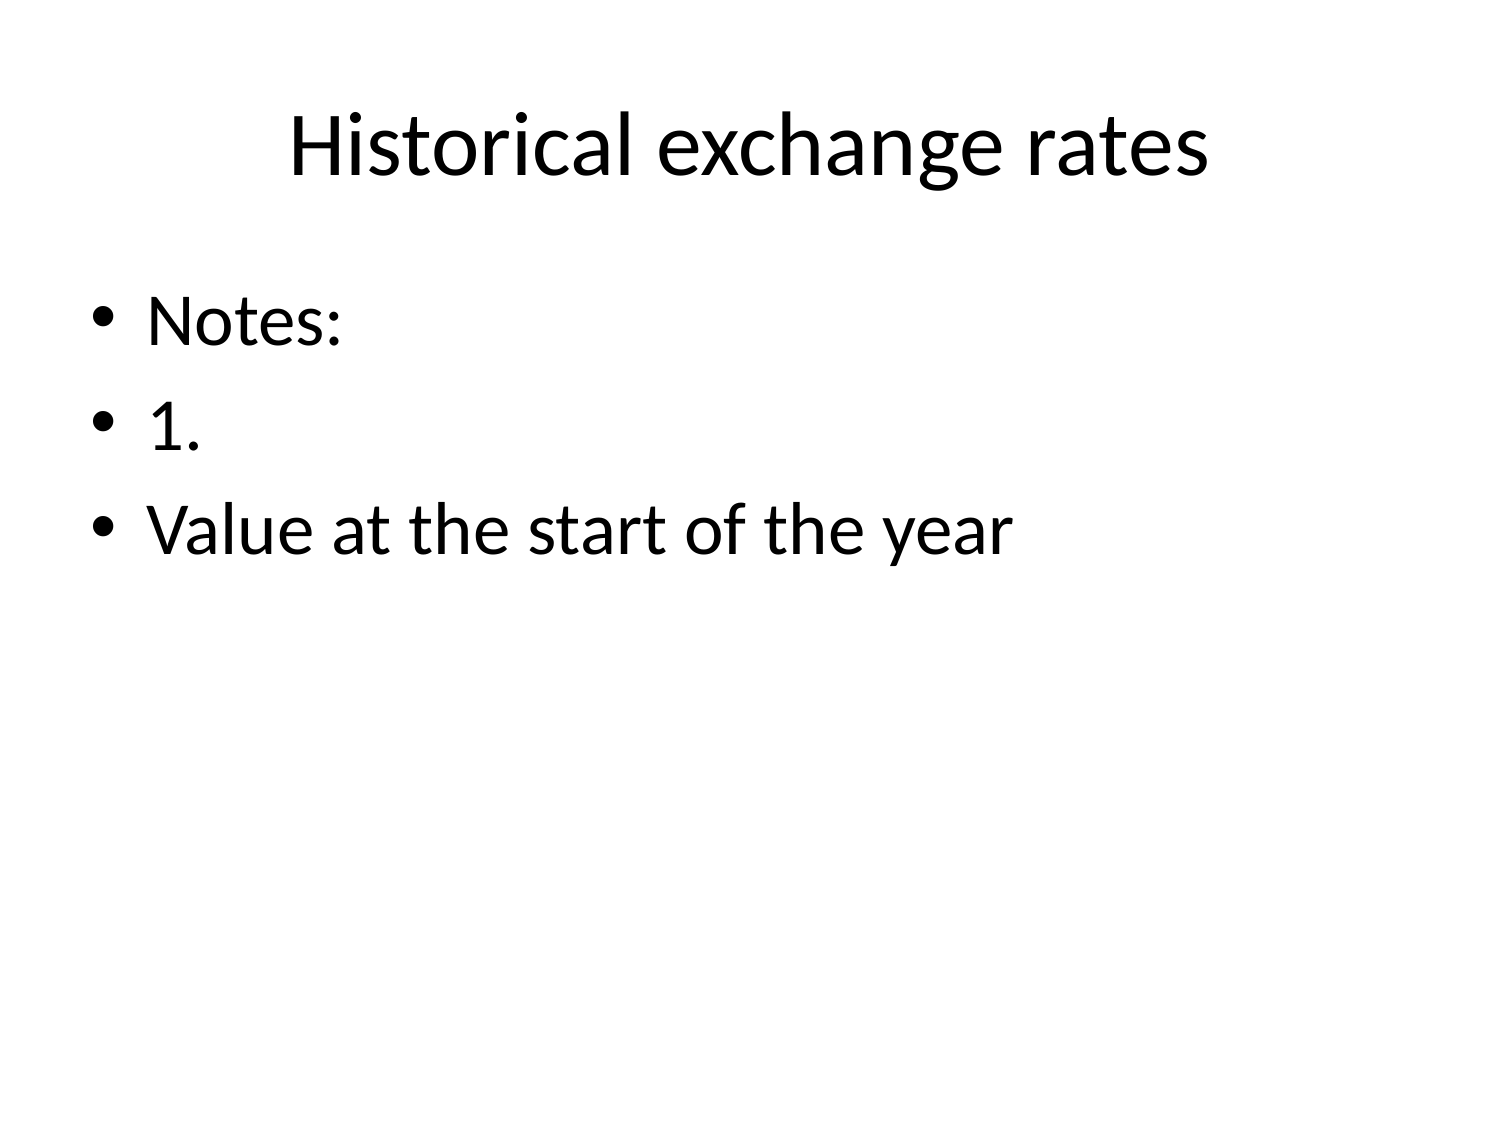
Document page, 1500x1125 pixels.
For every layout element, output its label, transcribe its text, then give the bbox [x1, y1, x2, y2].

title Historical exchange rates [75, 45, 1425, 233]
list Notes: 1. Value at the start of the year [75, 262, 1425, 1005]
